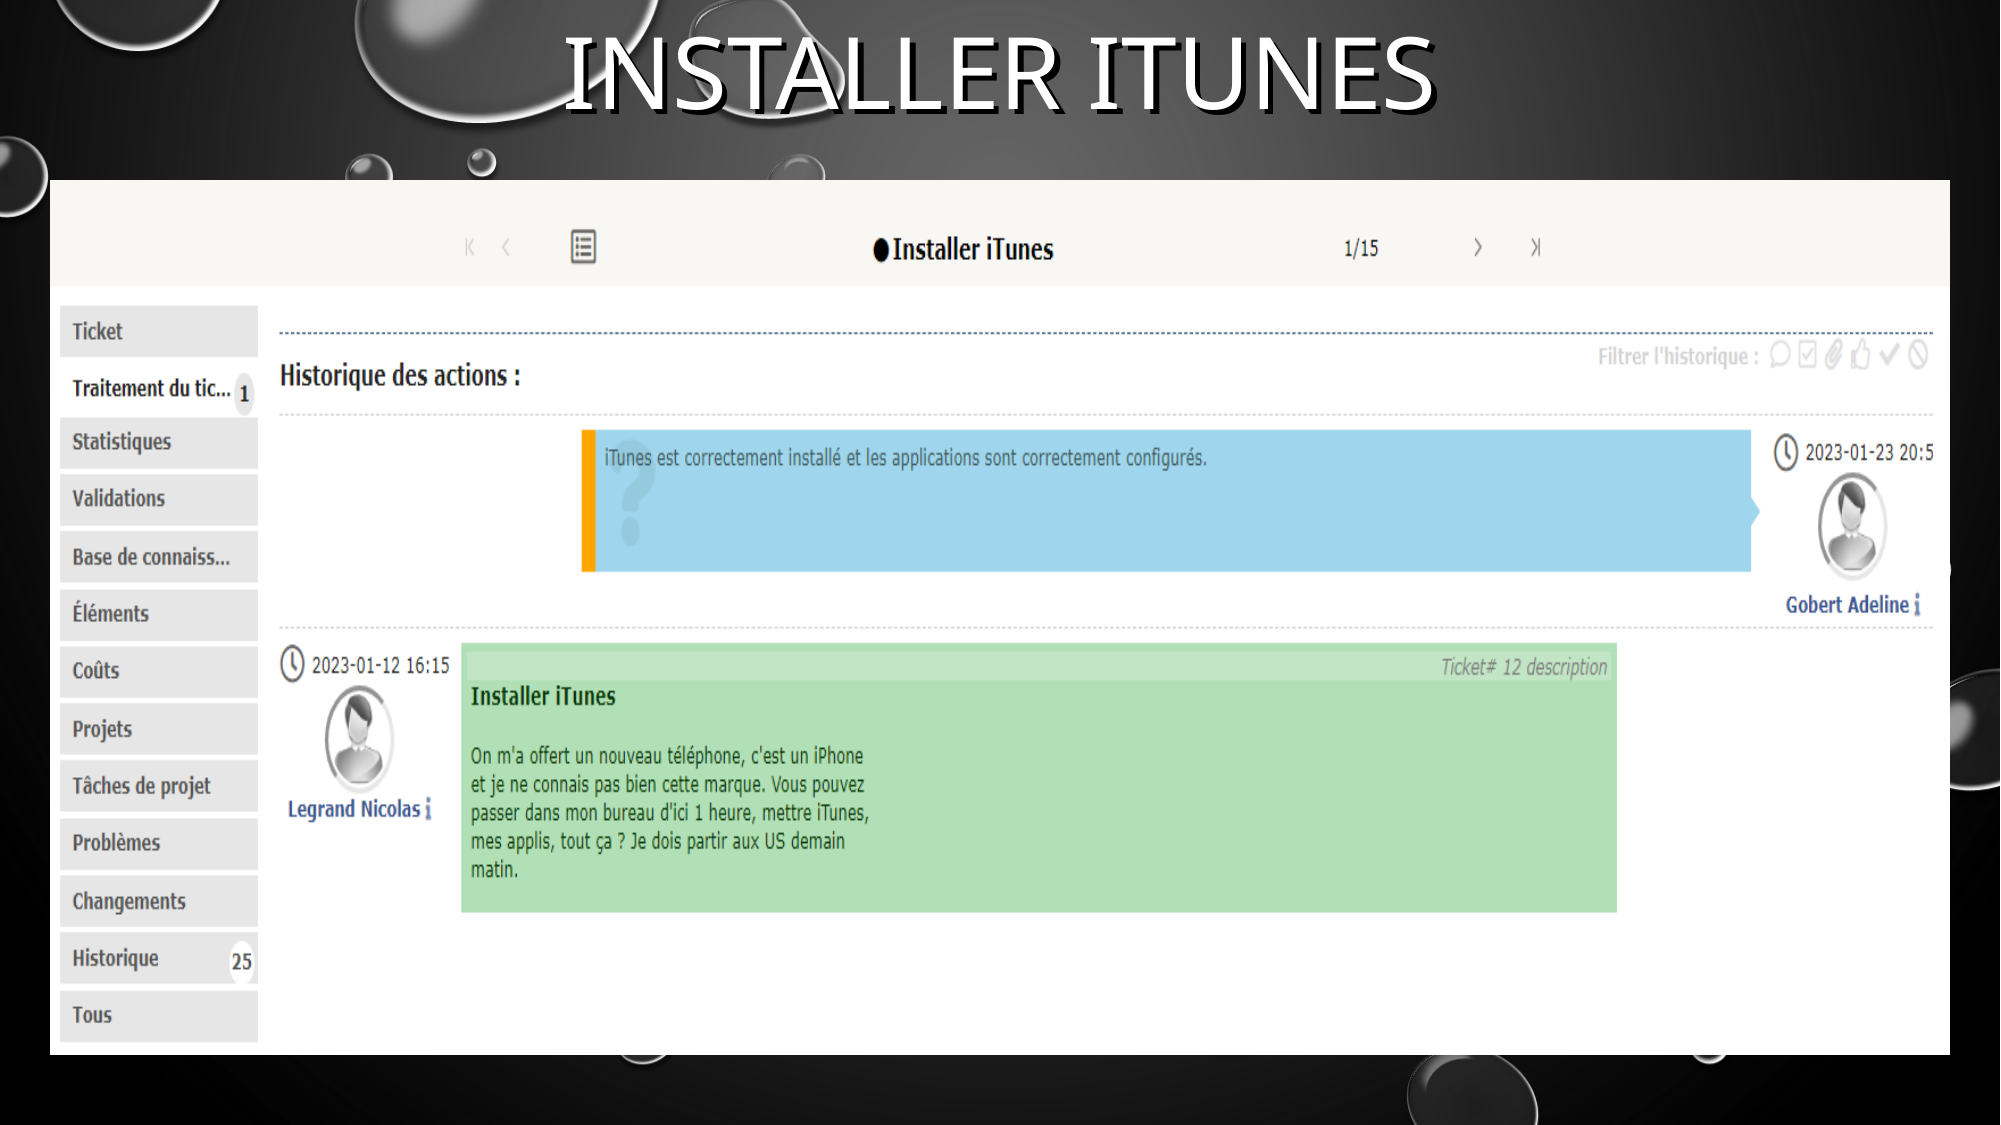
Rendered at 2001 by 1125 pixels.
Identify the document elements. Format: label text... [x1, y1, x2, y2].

picture [50, 180, 1950, 1055]
title Installer iTunes [287, 10, 1713, 139]
